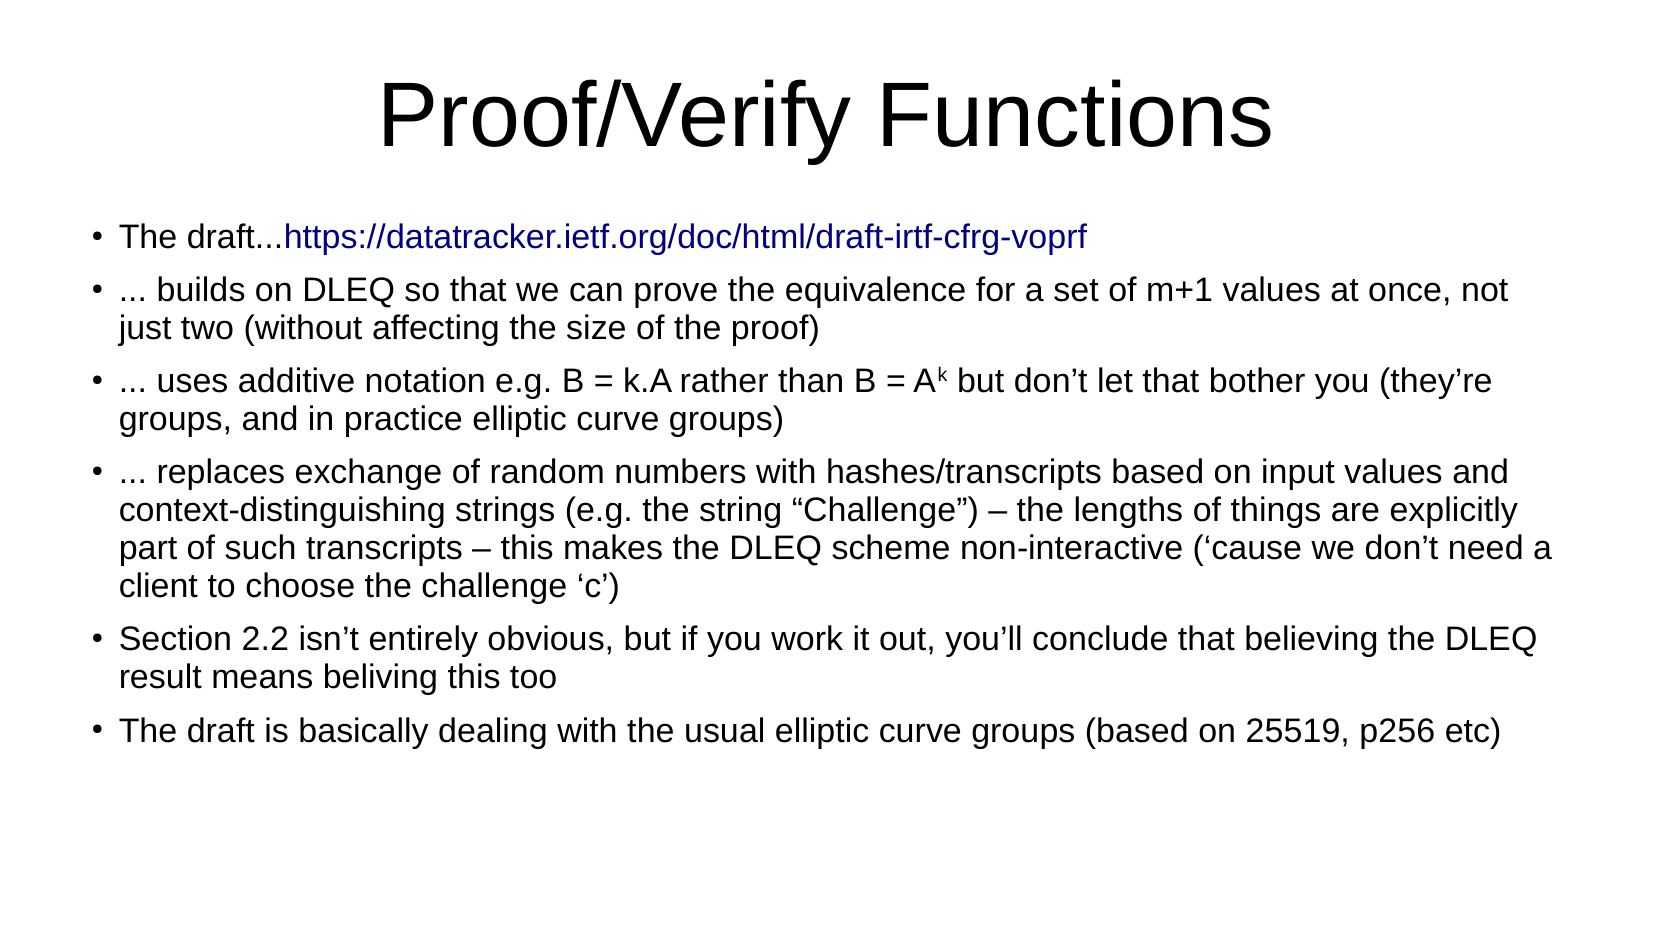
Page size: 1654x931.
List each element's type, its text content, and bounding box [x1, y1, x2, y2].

list The draft...https://datatracker.ietf.org/doc/html/draft-irtf-cfrg-voprf ... builds on DLEQ so that we can prove the equivalence for a set of m+1 values at once, not just two (without affecting the size of the proof) ... uses additive notation e.g. B = k.A rather than B = Ak but don’t let that bother you (they’re groups, and in practice elliptic curve groups) ... replaces exchange of random numbers with hashes/transcripts based on input values and context-distinguishing strings (e.g. the string “Challenge”) – the lengths of things are explicitly part of such transcripts – this makes the DLEQ scheme non-interactive (‘cause we don’t need a client to choose the challenge ‘c’) Section 2.2 isn’t entirely obvious, but if you work it out, you’ll conclude that believing the DLEQ result means beliving this too The draft is basically dealing with the usual elliptic curve groups (based on 25519, p256 etc) [82, 217, 1571, 758]
title Proof/Verify Functions [82, 37, 1571, 193]
